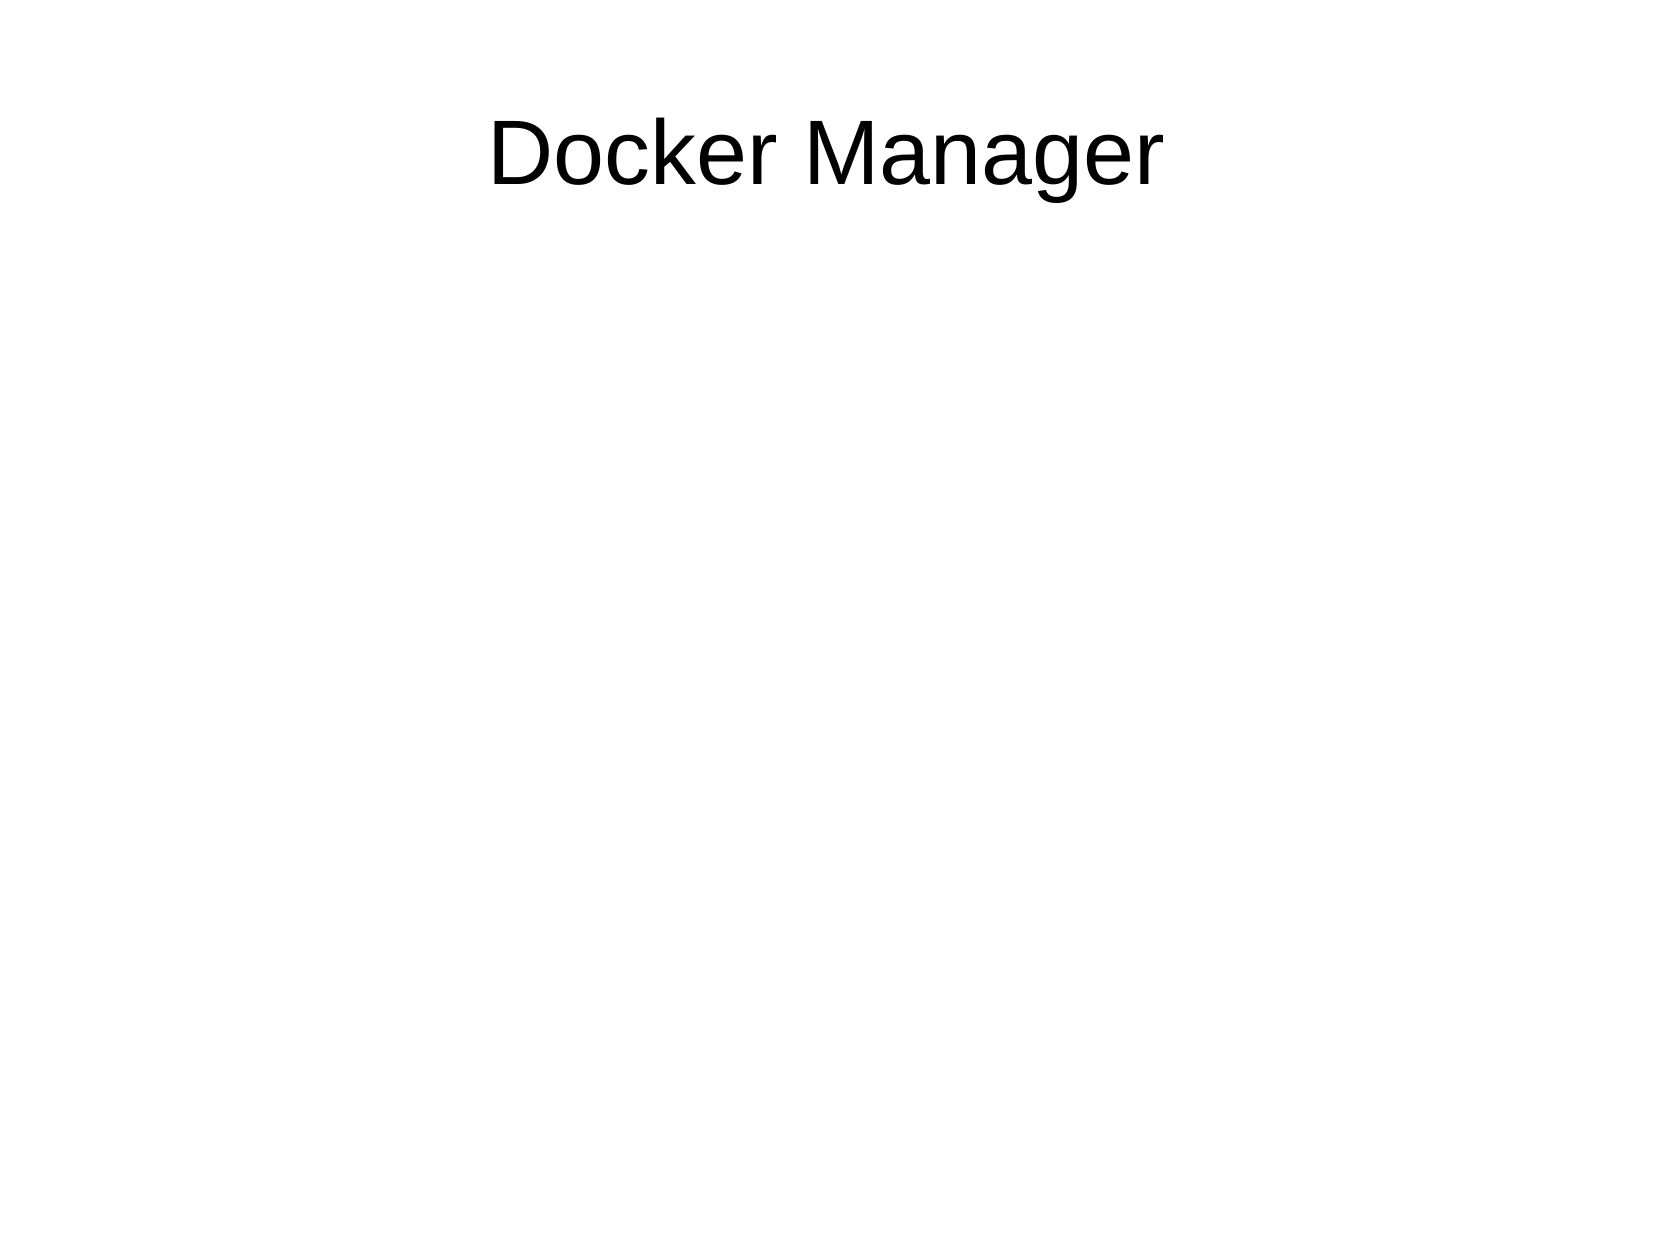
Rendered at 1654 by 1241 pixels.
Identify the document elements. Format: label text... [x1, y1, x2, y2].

title Docker Manager [82, 49, 1571, 257]
